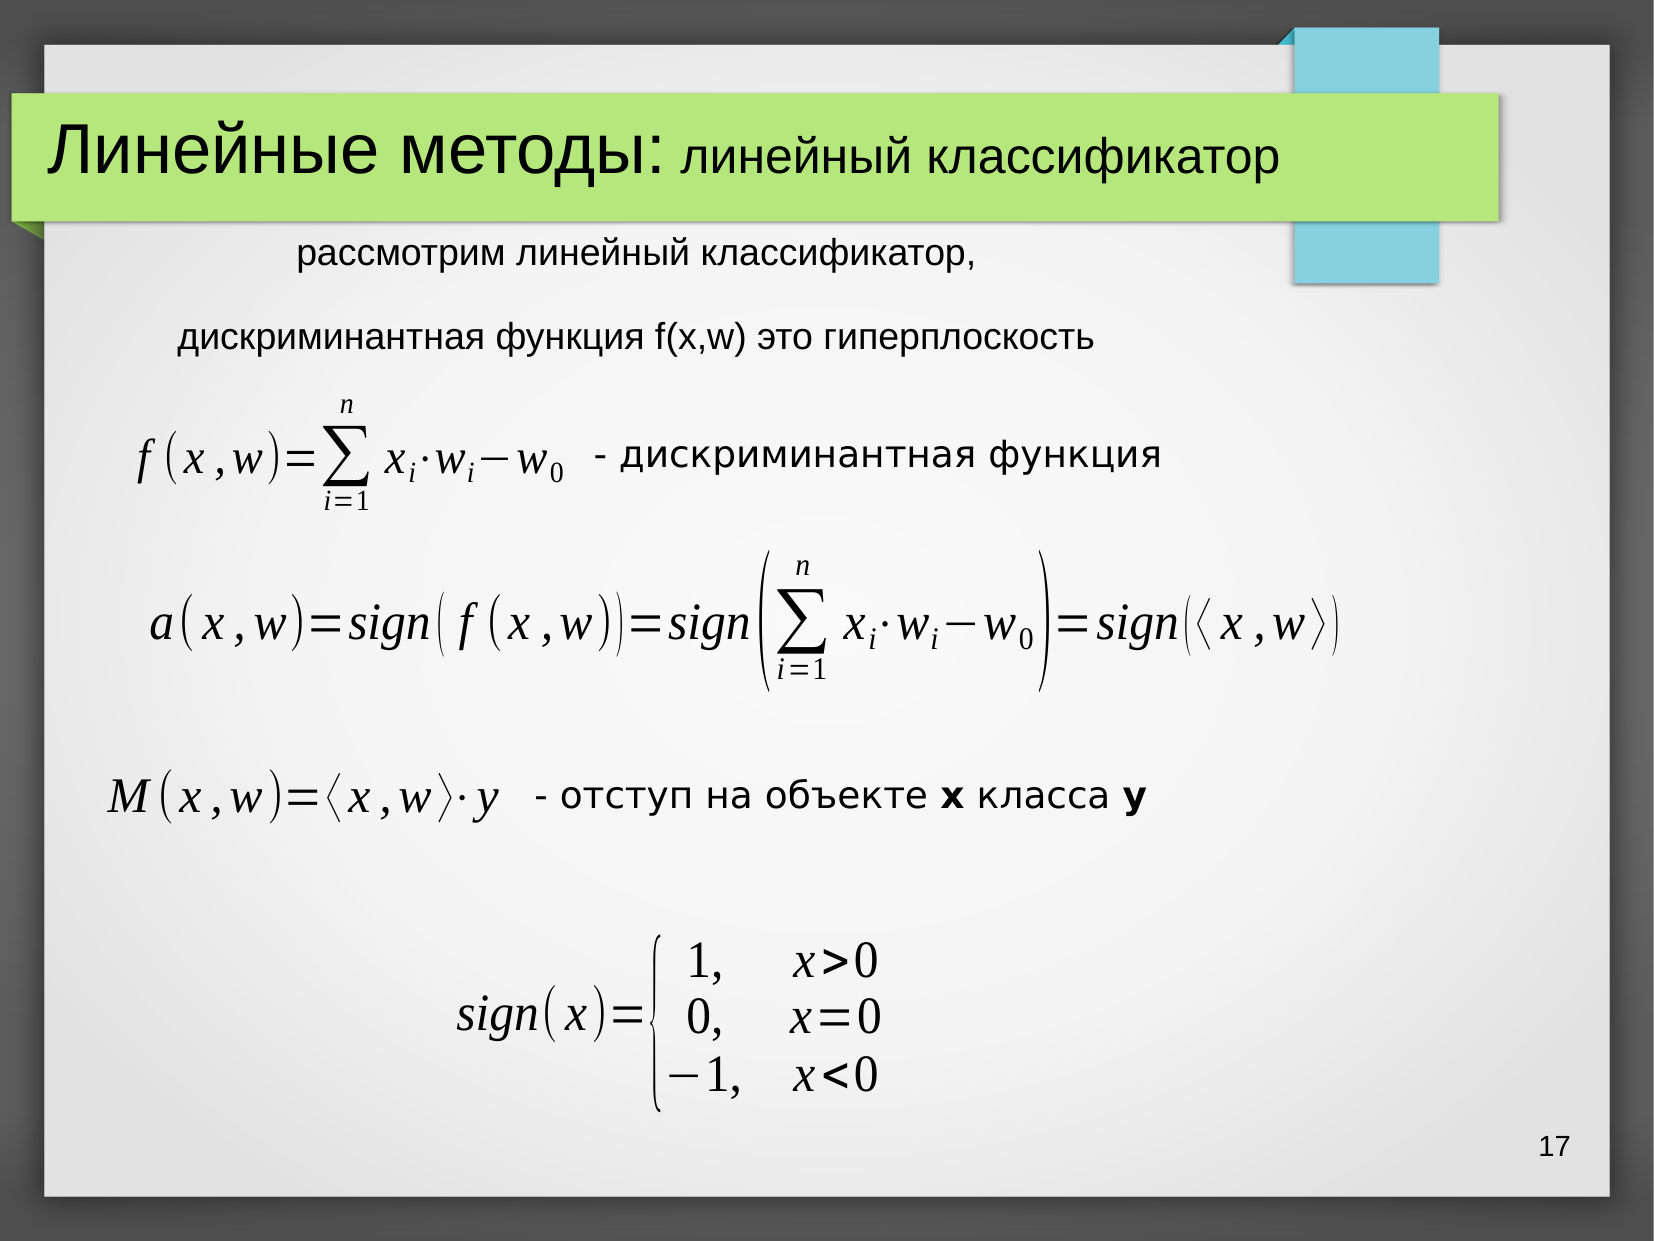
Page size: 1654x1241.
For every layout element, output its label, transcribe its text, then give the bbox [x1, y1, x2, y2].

text_box - отступ на объекте x класса y [519, 766, 1217, 826]
chart [122, 393, 571, 520]
chart [98, 766, 508, 827]
chart [448, 933, 893, 1116]
text_box - дискриминантная функция [578, 425, 1182, 485]
text_box рассмотрим линейный классификатор, дискриминантная функция f(x,w) это гиперплоскость [150, 224, 1123, 366]
title Линейные методы: линейный классификатор [47, 109, 1501, 189]
chart [141, 547, 1346, 697]
picture [0, 0, 1654, 1241]
